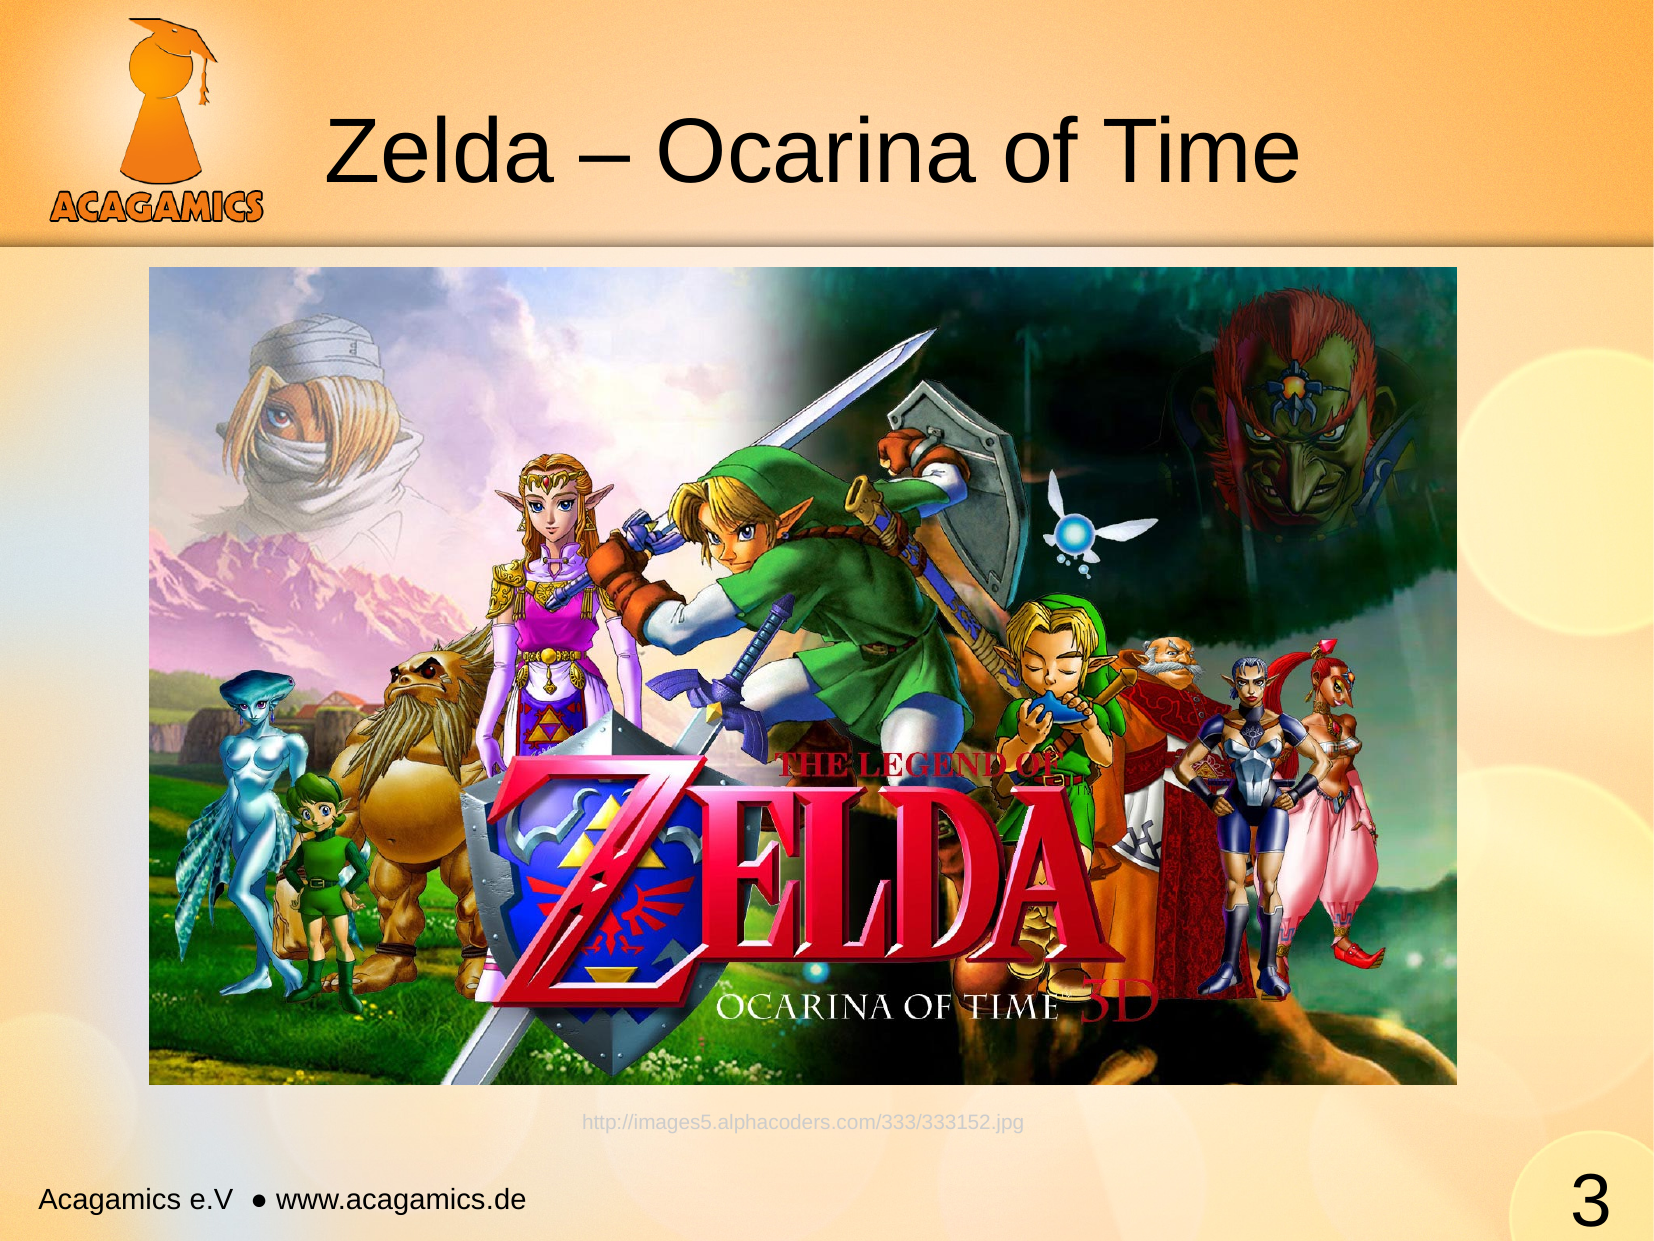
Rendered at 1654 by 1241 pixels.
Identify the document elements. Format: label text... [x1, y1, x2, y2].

title Zelda – Ocarina of Time [324, 90, 1571, 202]
picture [149, 268, 1457, 1086]
text_box [1517, 1151, 1654, 1241]
text_box http://images5.alphacoders.com/333/333152.jpg [567, 1103, 1040, 1152]
